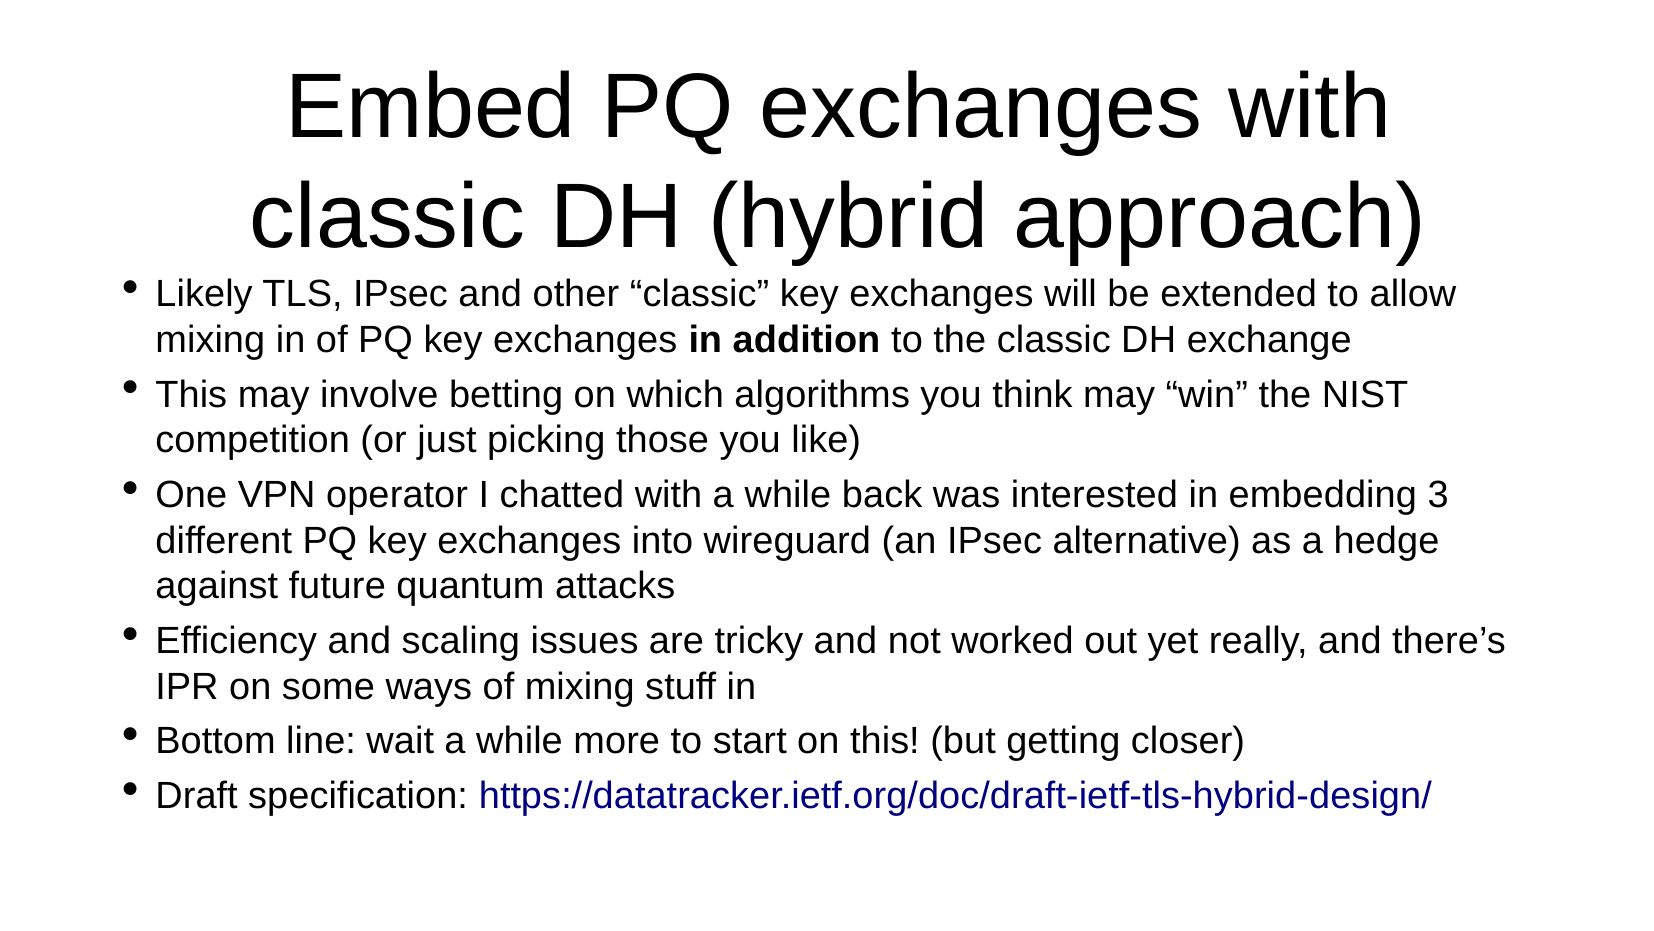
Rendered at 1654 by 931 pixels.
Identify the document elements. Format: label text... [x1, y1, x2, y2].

title Embed PQ exchanges with classic DH (hybrid approach) [123, 65, 1519, 248]
list Likely TLS, IPsec and other “classic” key exchanges will be extended to allow mixing in of PQ key exchanges in addition to the classic DH exchange This may involve betting on which algorithms you think may “win” the NIST competition (or just picking those you like) One VPN operator I chatted with a while back was interested in embedding 3 different PQ key exchanges into wireguard (an IPsec alternative) as a hedge against future quantum attacks Efficiency and scaling issues are tricky and not worked out yet really, and there’s IPR on some ways of mixing stuff in Bottom line: wait a while more to start on this! (but getting closer) Draft specification: https://datatracker.ietf.org/doc/draft-ietf-tls-hybrid-design/ [123, 268, 1519, 819]
